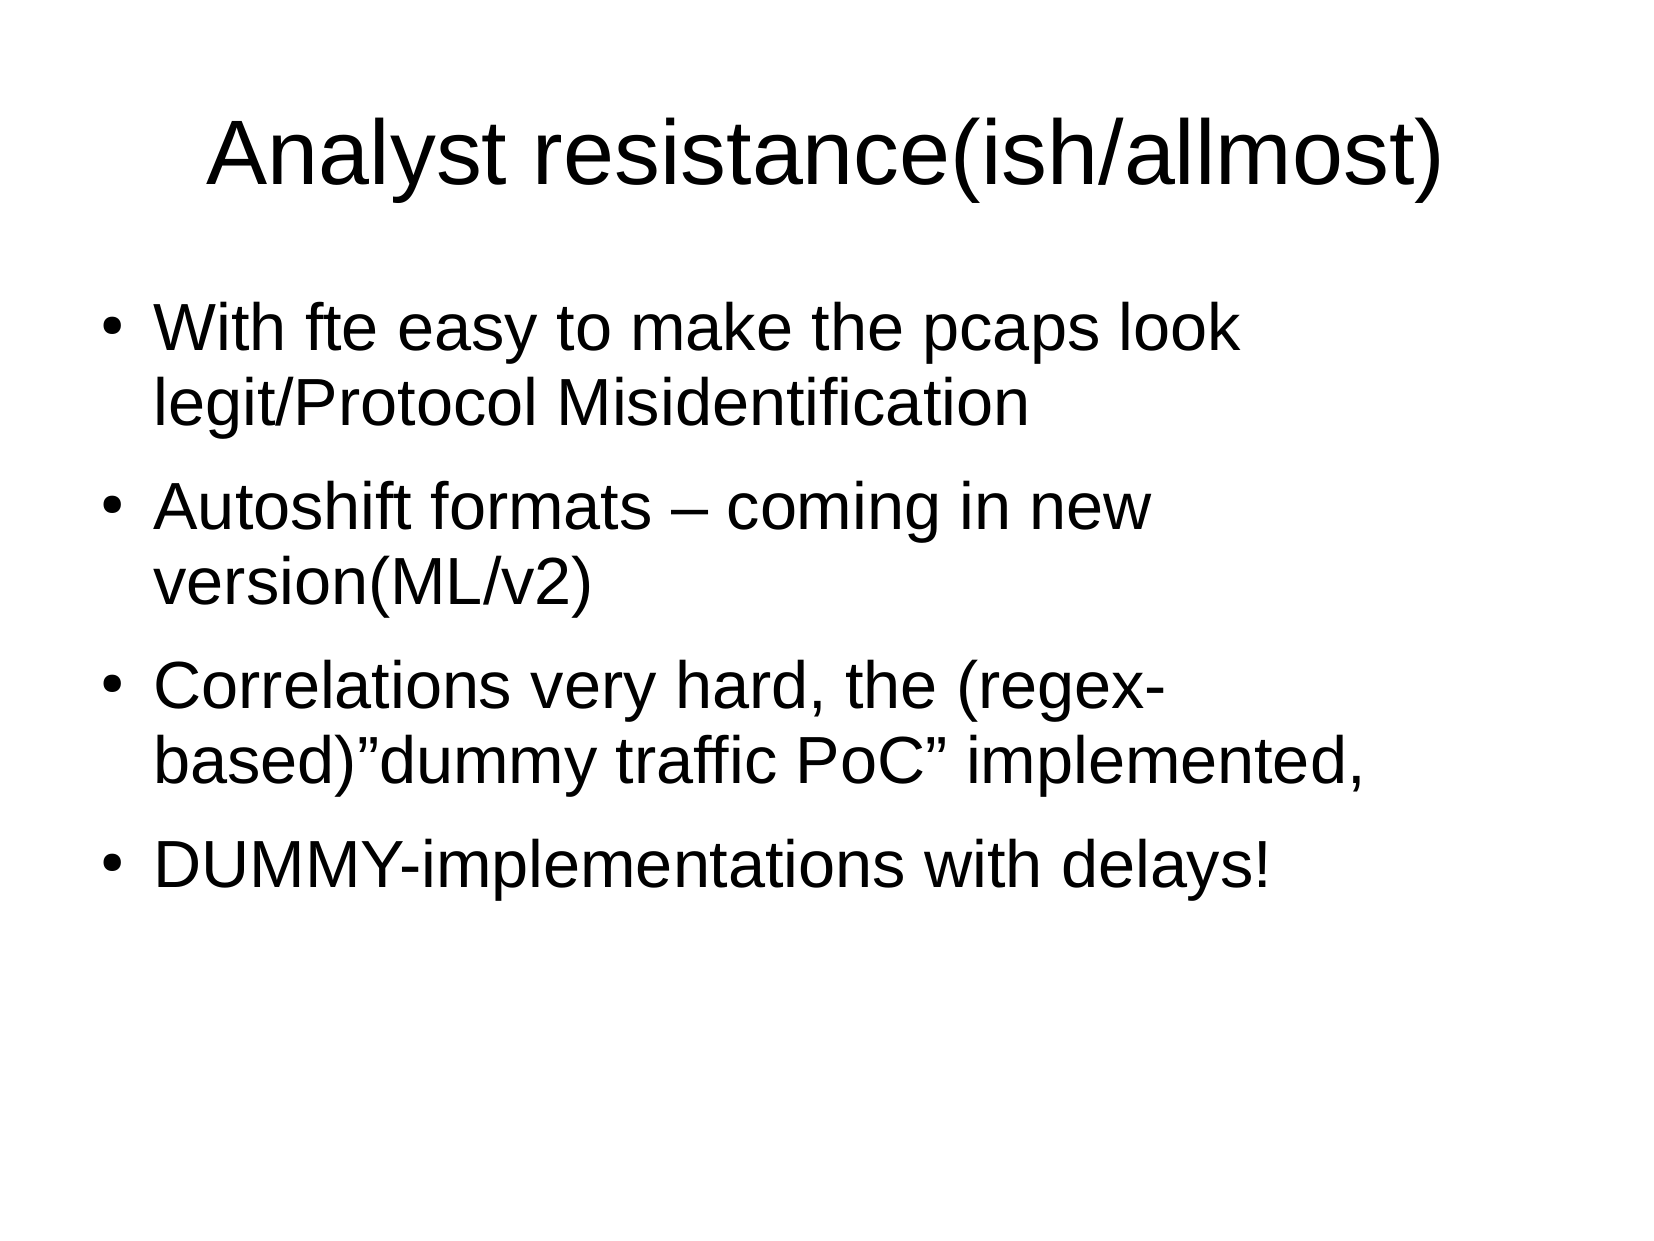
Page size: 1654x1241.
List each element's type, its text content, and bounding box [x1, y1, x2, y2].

list With fte easy to make the pcaps look legit/Protocol Misidentification Autoshift formats – coming in new version(ML/v2) Correlations very hard, the (regex-based)”dummy traffic PoC” implemented, DUMMY-implementations with delays! [82, 290, 1571, 1010]
title Analyst resistance(ish/allmost) [82, 49, 1571, 257]
